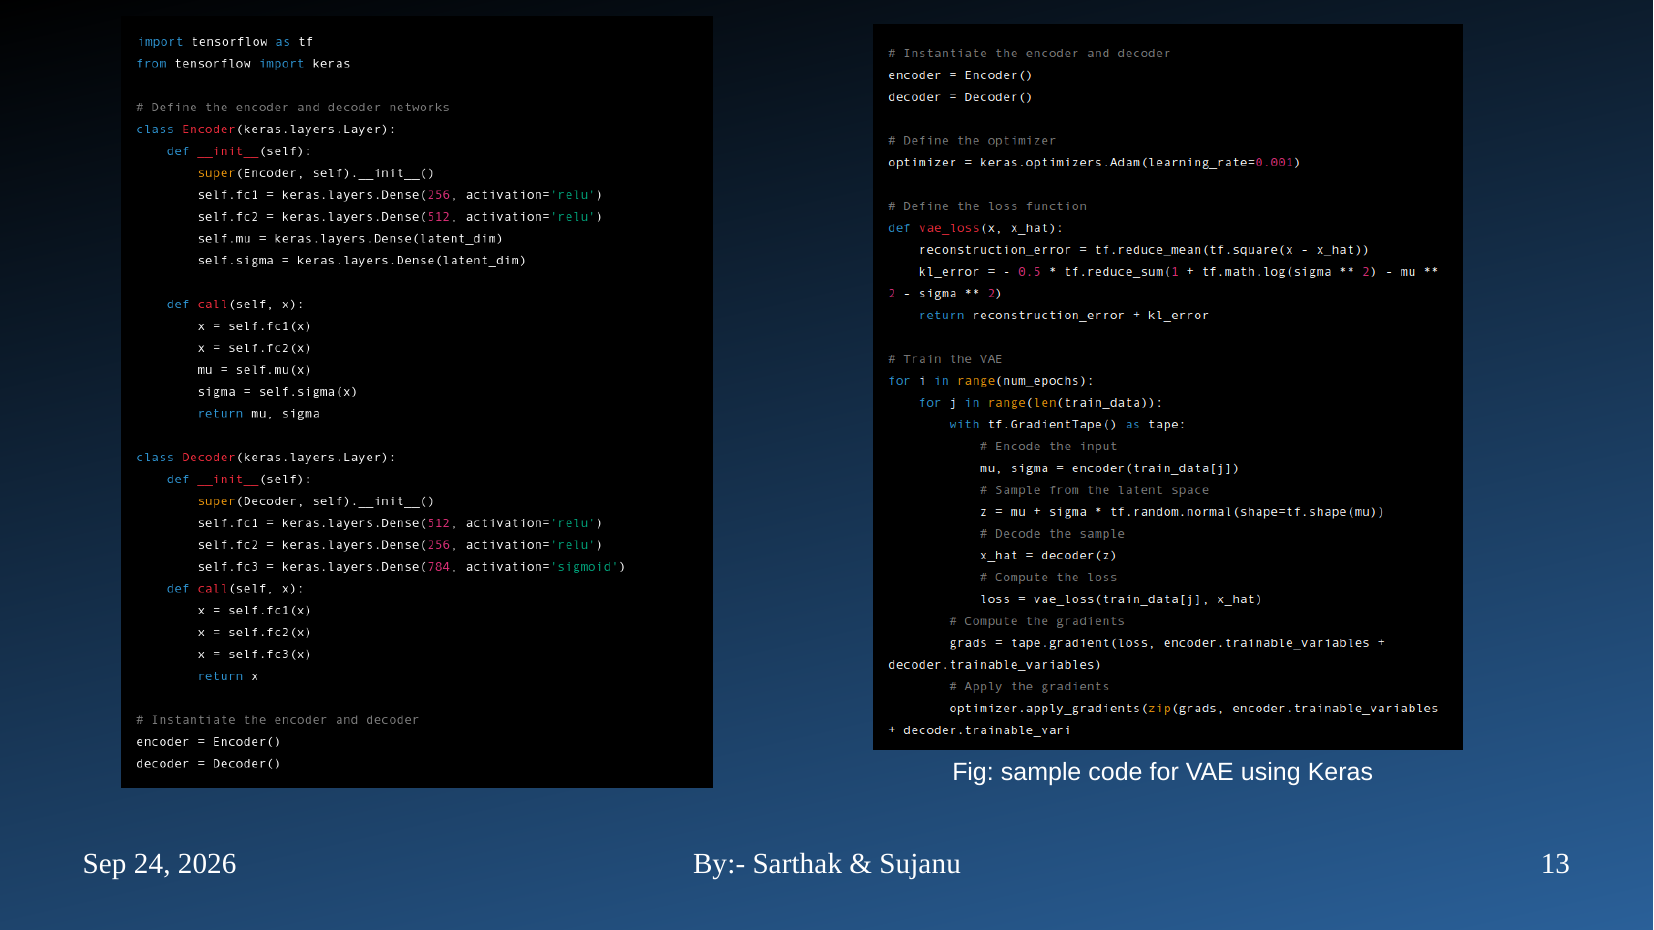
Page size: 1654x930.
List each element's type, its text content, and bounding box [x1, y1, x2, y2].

text_box Fig: sample code for VAE using Keras [937, 750, 1426, 821]
picture [121, 16, 713, 788]
picture [873, 24, 1463, 751]
